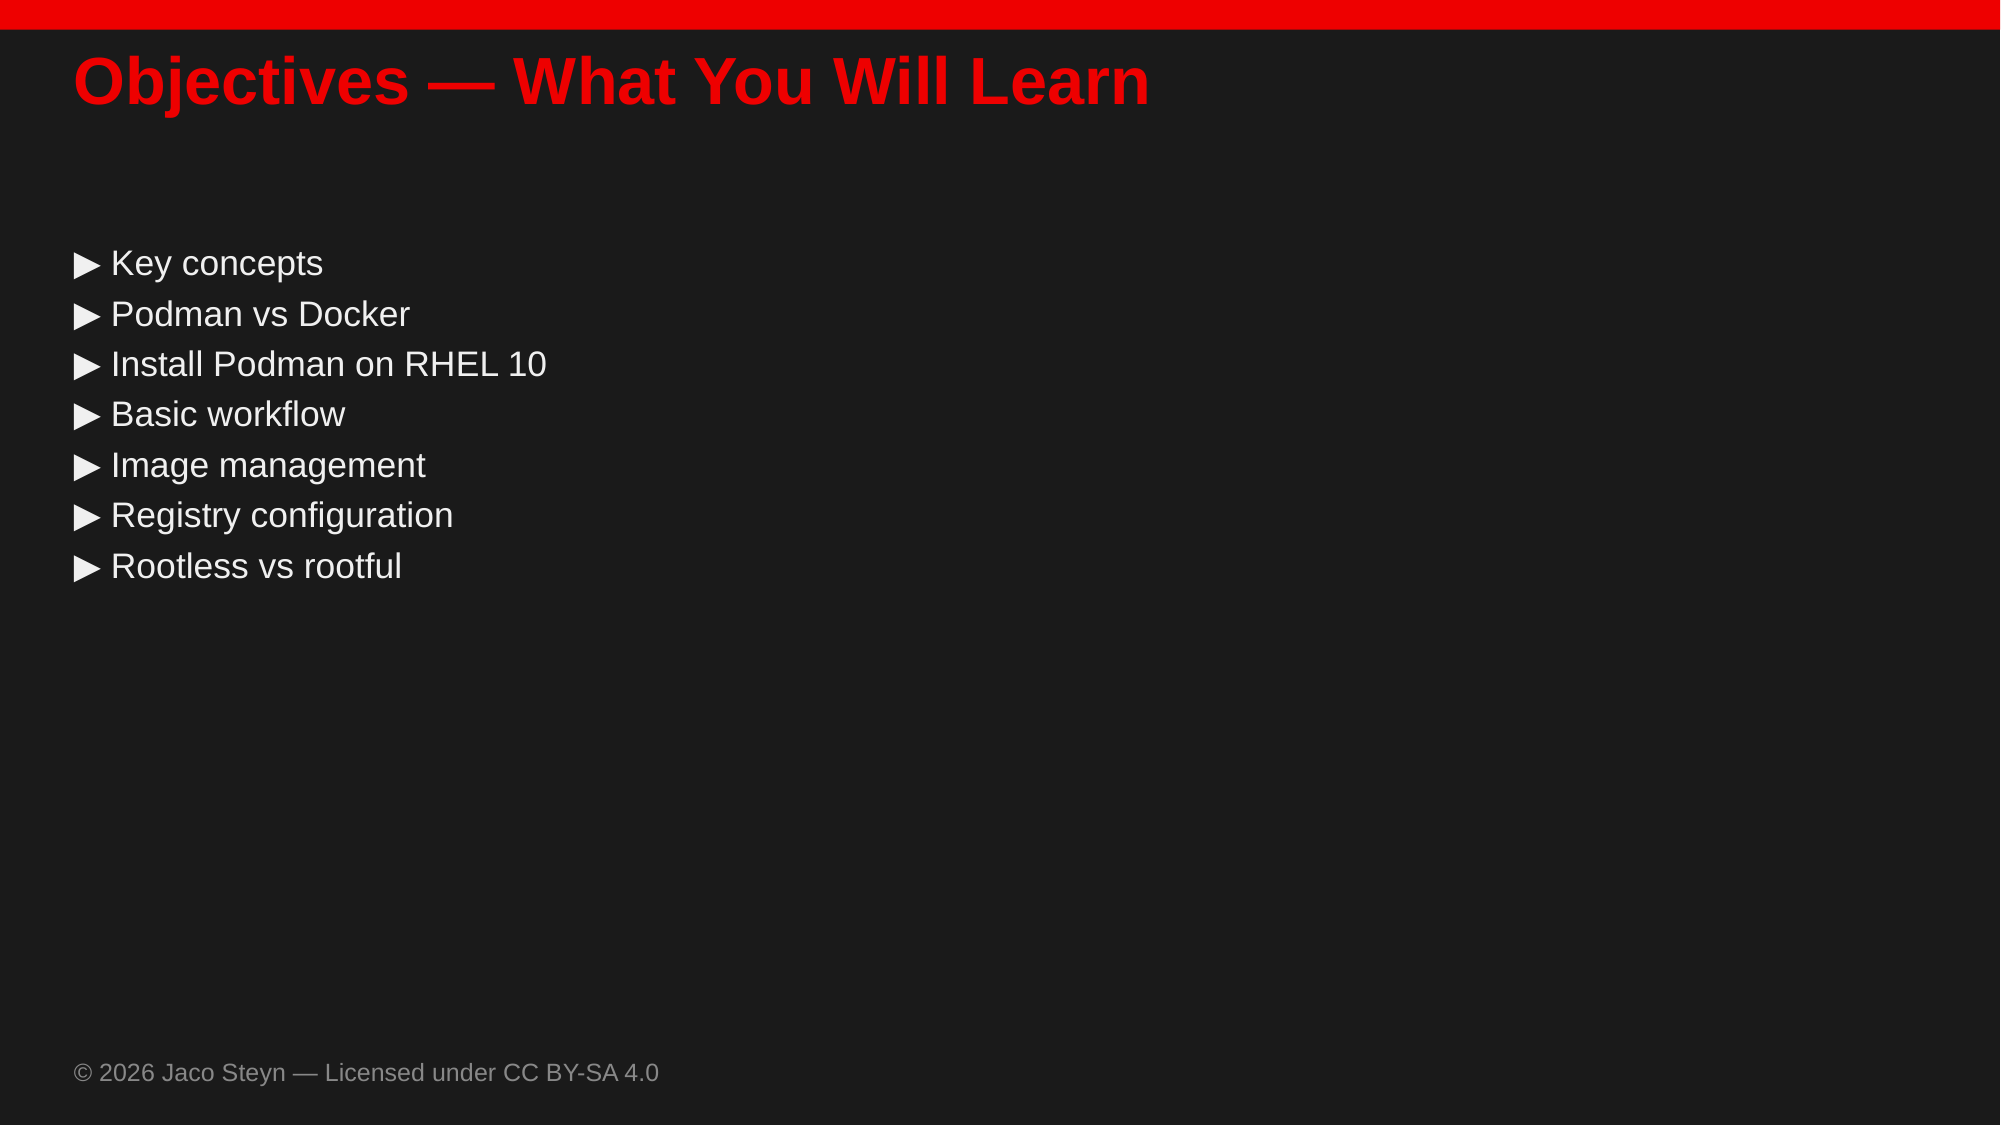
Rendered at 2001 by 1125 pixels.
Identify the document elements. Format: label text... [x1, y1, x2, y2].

text_box [0, 0, 2001, 30]
text_box © 2026 Jaco Steyn — Licensed under CC BY-SA 4.0 [59, 1051, 1942, 1093]
text_box ▶ Key concepts ▶ Podman vs Docker ▶ Install Podman on RHEL 10 ▶ Basic workflow ▶ Image management ▶ Registry configuration ▶ Rootless vs rootful [59, 236, 1942, 1037]
text_box Objectives — What You Will Learn [59, 36, 1942, 208]
